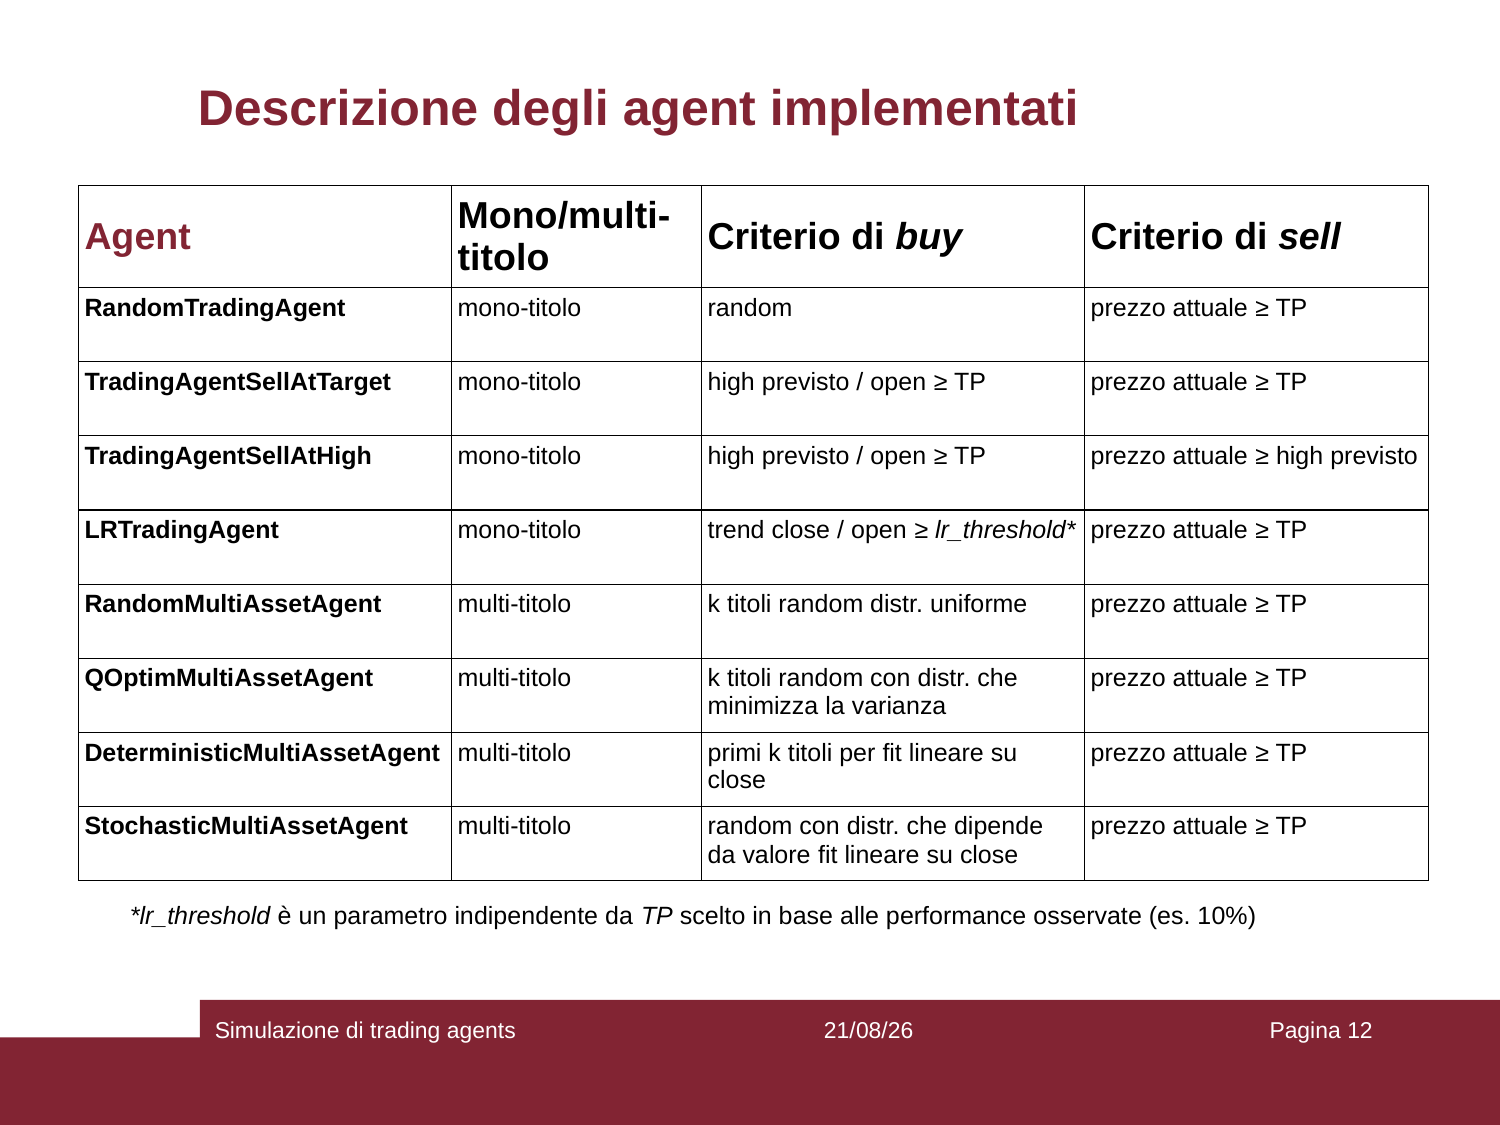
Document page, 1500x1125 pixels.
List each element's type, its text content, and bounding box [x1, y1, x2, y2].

table_cell mono-titolo [452, 288, 701, 361]
table_header Mono/multi-titolo [452, 186, 701, 287]
table_header Agent [79, 186, 451, 287]
table_cell StochasticMultiAssetAgent [79, 807, 451, 880]
table_cell multi-titolo [452, 585, 701, 658]
table_header Criterio di sell [1085, 186, 1428, 287]
table_cell prezzo attuale ≥ TP [1085, 807, 1428, 880]
table_cell primi k titoli per fit lineare su close [702, 733, 1084, 806]
table_cell prezzo attuale ≥ TP [1085, 511, 1428, 584]
table_cell random con distr. che dipende da valore fit lineare su close [702, 807, 1084, 880]
table_cell prezzo attuale ≥ TP [1085, 362, 1428, 435]
table_cell k titoli random distr. uniforme [702, 585, 1084, 658]
table_cell trend close / open ≥ lr_threshold* [702, 511, 1084, 584]
table_cell k titoli random con distr. che minimizza la varianza [702, 659, 1084, 732]
table_cell mono-titolo [452, 362, 701, 435]
table_cell high previsto / open ≥ TP [702, 436, 1084, 509]
title Descrizione degli agent implementati [183, 67, 1400, 150]
table_header Criterio di buy [702, 186, 1084, 287]
text_box *lr_threshold è un parametro indipendente da TP scelto in base alle performance osservate (es. 10%) [59, 891, 1329, 951]
table_cell prezzo attuale ≥ high previsto [1085, 436, 1428, 509]
table_cell TradingAgentSellAtHigh [79, 436, 451, 509]
table_cell mono-titolo [452, 511, 701, 584]
table_cell multi-titolo [452, 659, 701, 732]
table_cell QOptimMultiAssetAgent [79, 659, 451, 732]
table_cell prezzo attuale ≥ TP [1085, 585, 1428, 658]
table_cell high previsto / open ≥ TP [702, 362, 1084, 435]
table_cell RandomMultiAssetAgent [79, 585, 451, 658]
table_cell mono-titolo [452, 436, 701, 509]
table_cell prezzo attuale ≥ TP [1085, 733, 1428, 806]
table_cell TradingAgentSellAtTarget [79, 362, 451, 435]
table_cell LRTradingAgent [79, 511, 451, 584]
table_cell multi-titolo [452, 807, 701, 880]
table_cell DeterministicMultiAssetAgent [79, 733, 451, 806]
table_cell prezzo attuale ≥ TP [1085, 288, 1428, 361]
table_cell prezzo attuale ≥ TP [1085, 659, 1428, 732]
table_cell random [702, 288, 1084, 361]
table_cell RandomTradingAgent [79, 288, 451, 361]
table_cell multi-titolo [452, 733, 701, 806]
